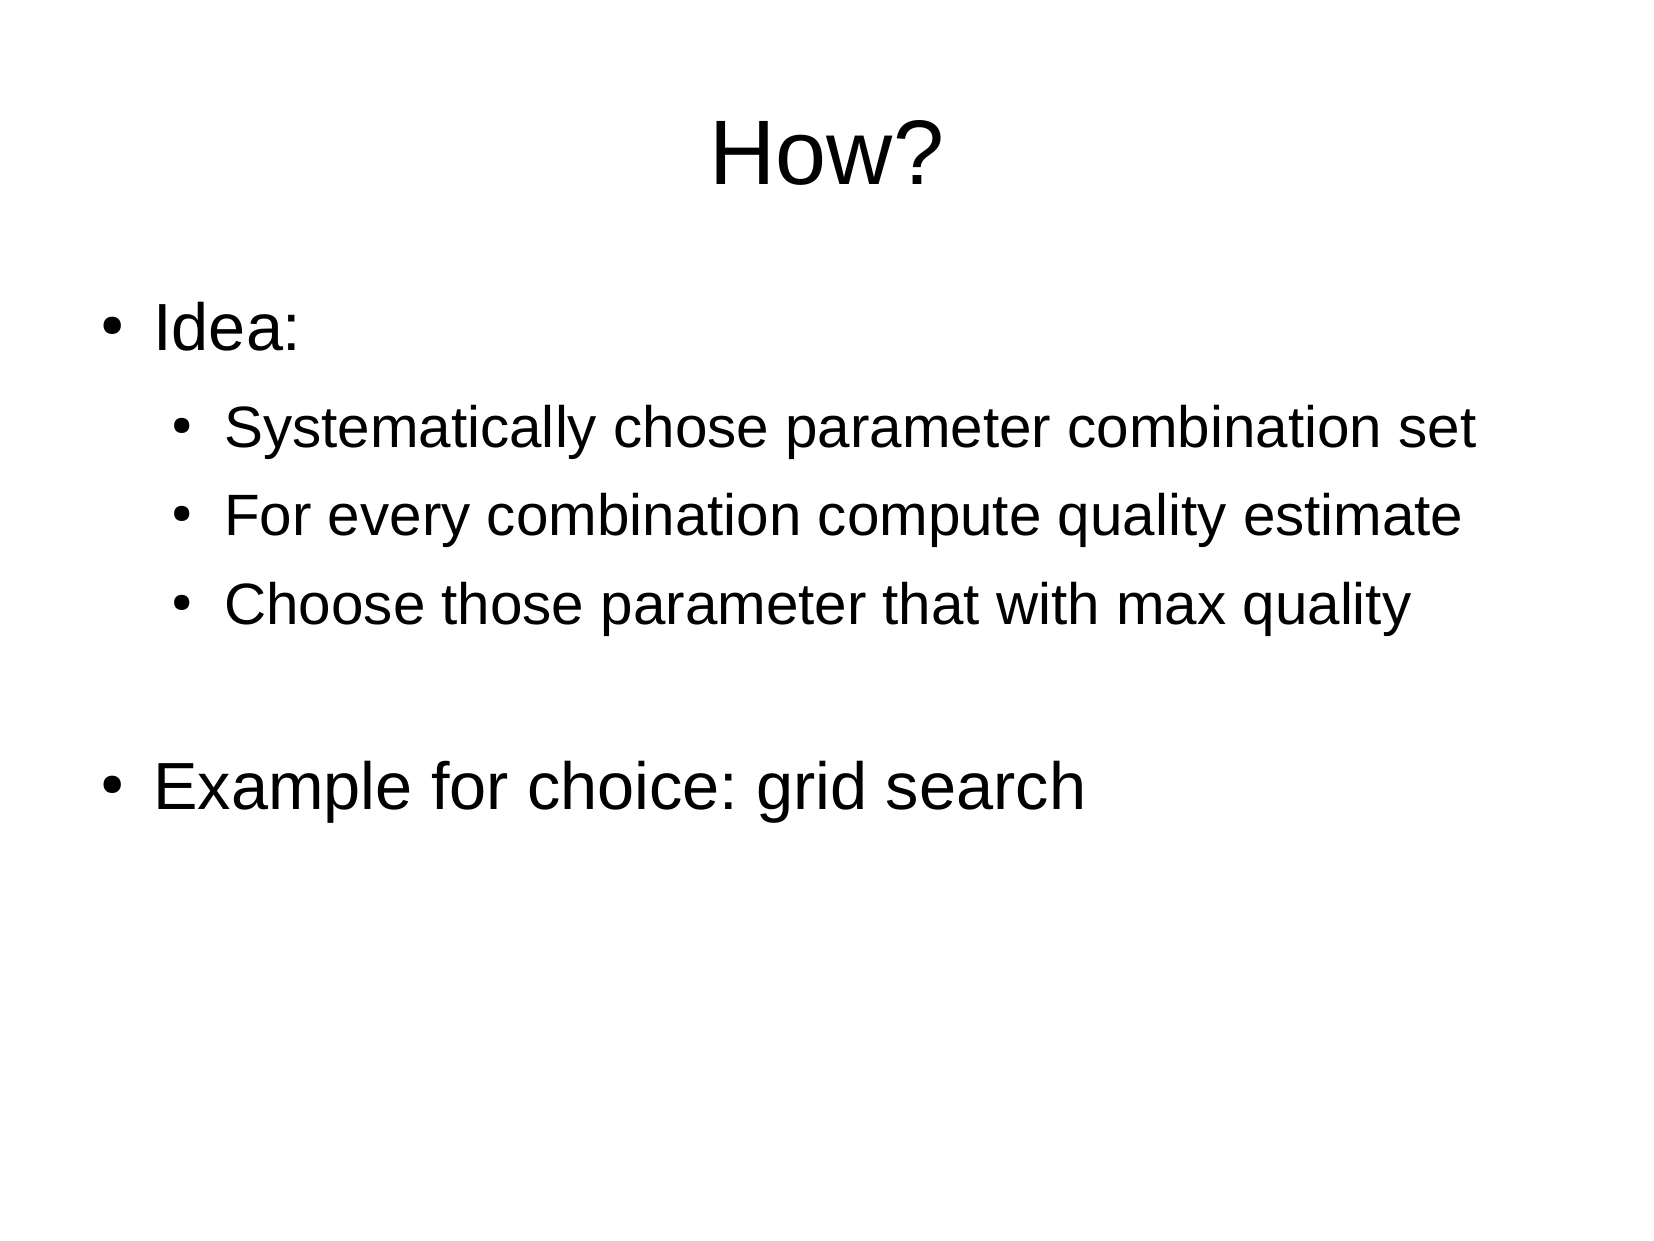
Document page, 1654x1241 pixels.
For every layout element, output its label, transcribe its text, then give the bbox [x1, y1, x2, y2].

title How? [82, 56, 1571, 250]
list Idea: Systematically chose parameter combination set For every combination compute quality estimate Choose those parameter that with max quality Example for choice: grid search [82, 290, 1571, 1109]
